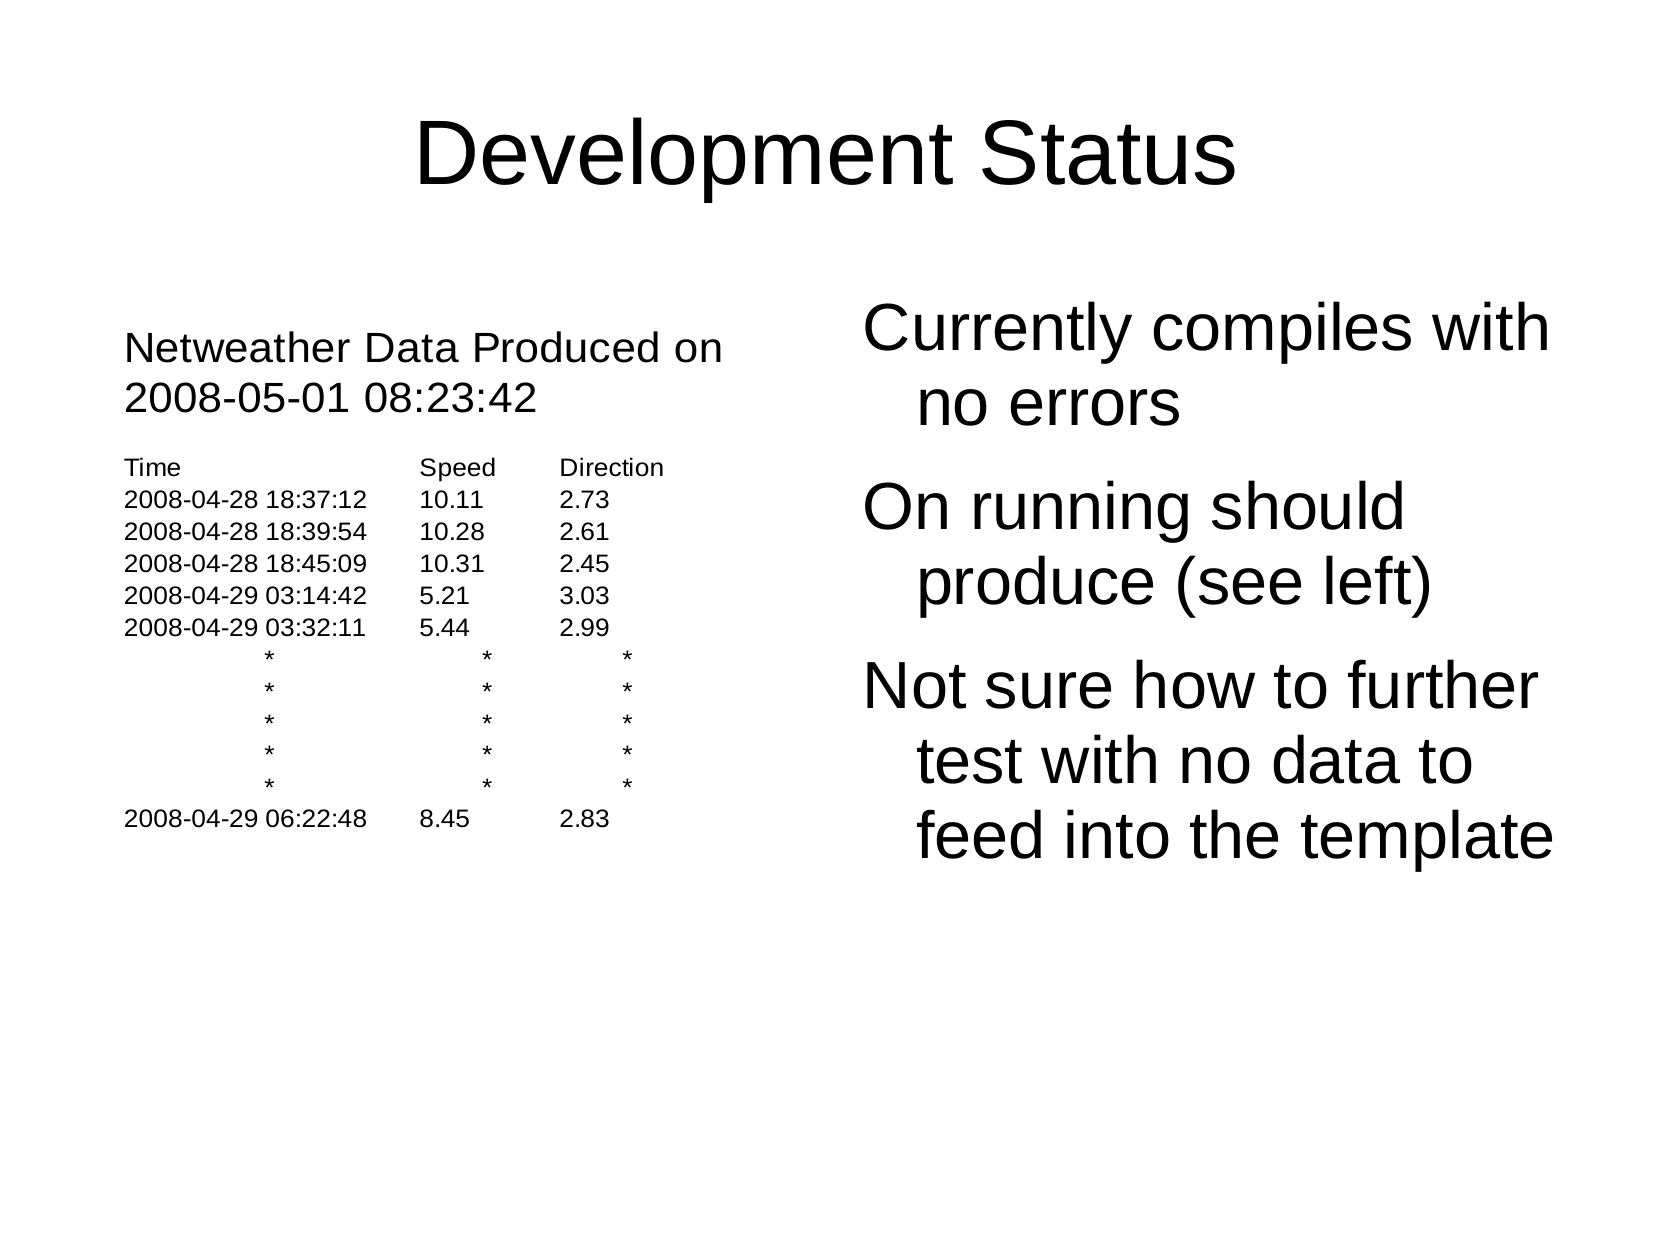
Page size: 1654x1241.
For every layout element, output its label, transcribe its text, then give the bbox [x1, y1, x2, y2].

chart [121, 322, 840, 1134]
title Development Status [82, 49, 1571, 257]
list Currently compiles with no errors On running should produce (see left) Not sure how to further test with no data to feed into the template [845, 290, 1572, 1109]
